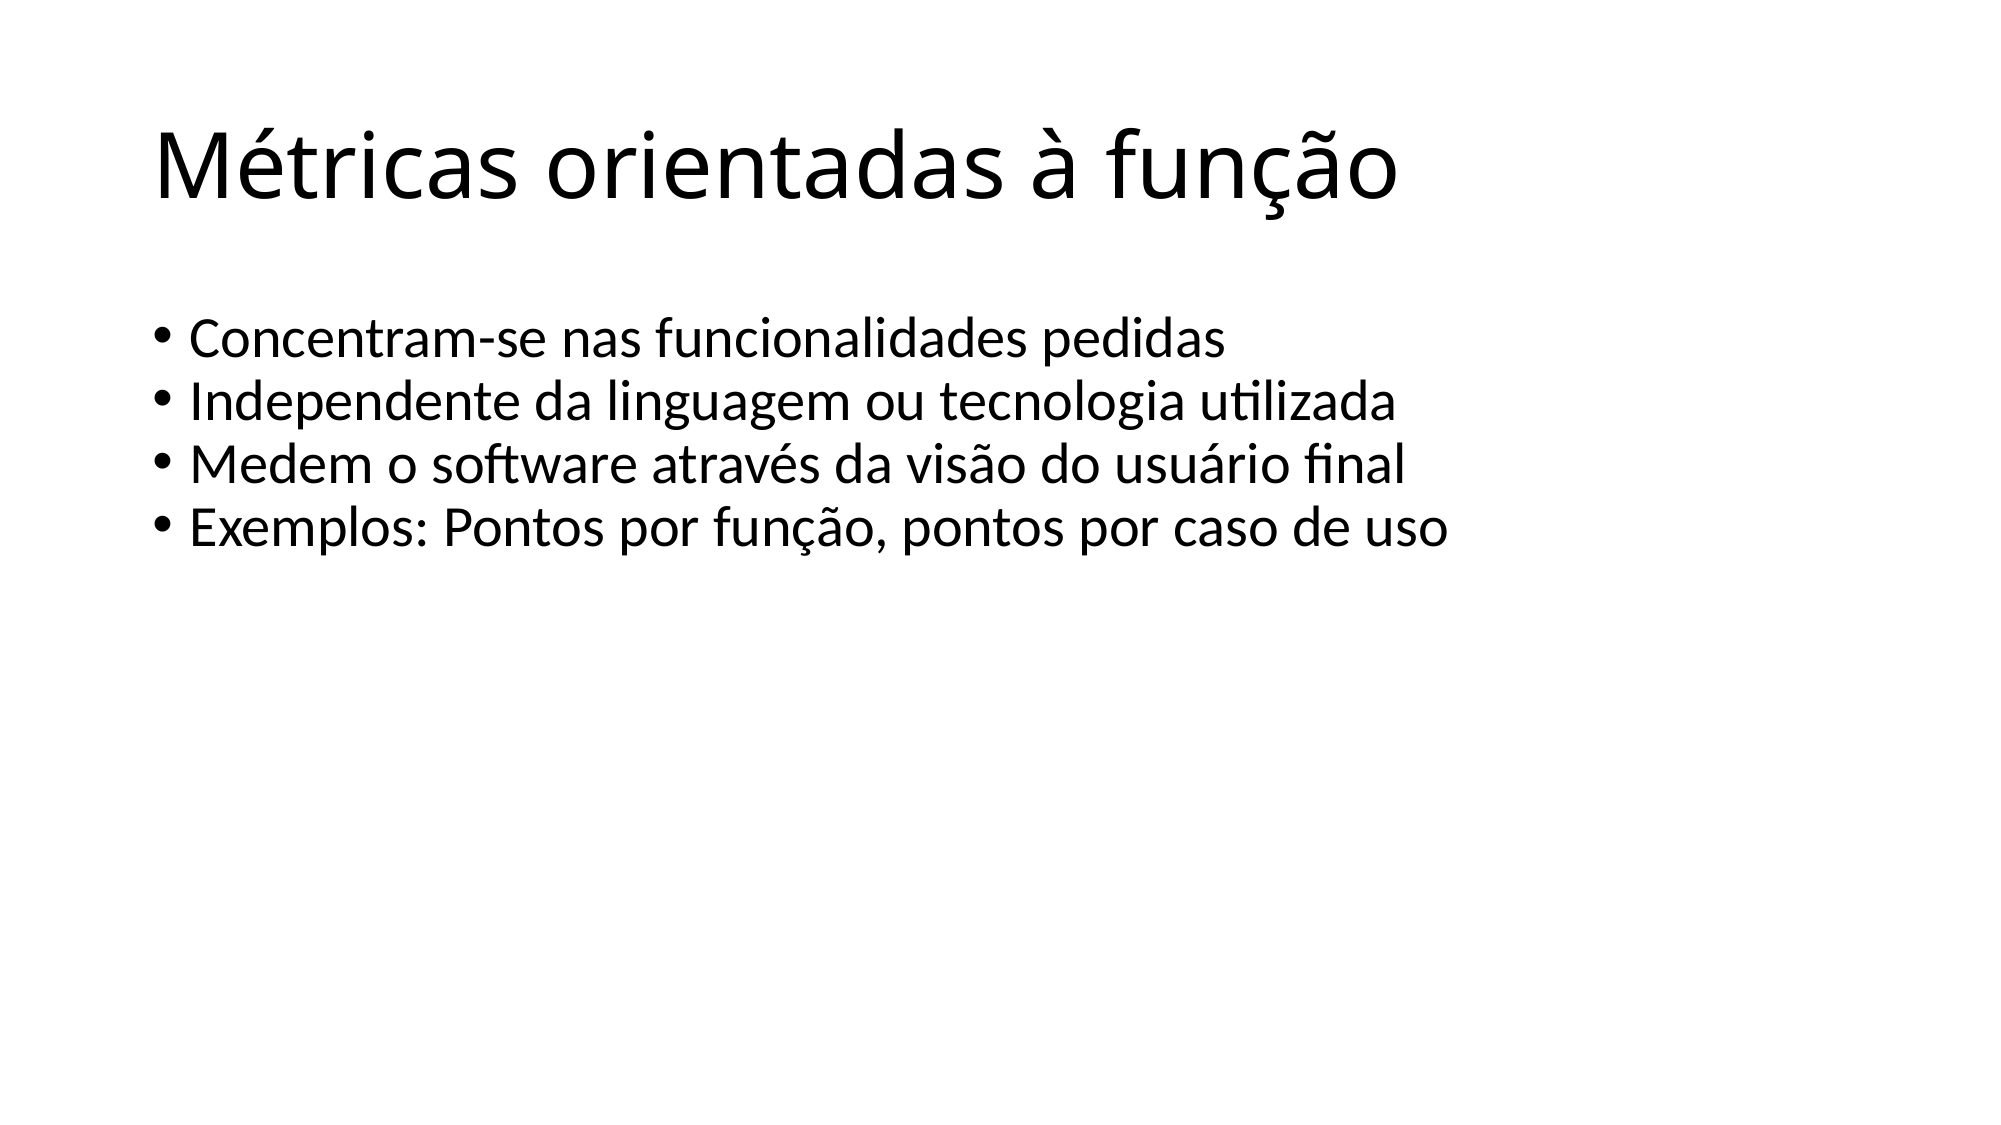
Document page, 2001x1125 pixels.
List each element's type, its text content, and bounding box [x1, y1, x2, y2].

text_box Concentram-se nas funcionalidades pedidas Independente da linguagem ou tecnologia utilizada Medem o software através da visão do usuário final Exemplos: Pontos por função, pontos por caso de uso [137, 299, 1863, 1014]
text_box Métricas orientadas à função [137, 59, 1863, 278]
